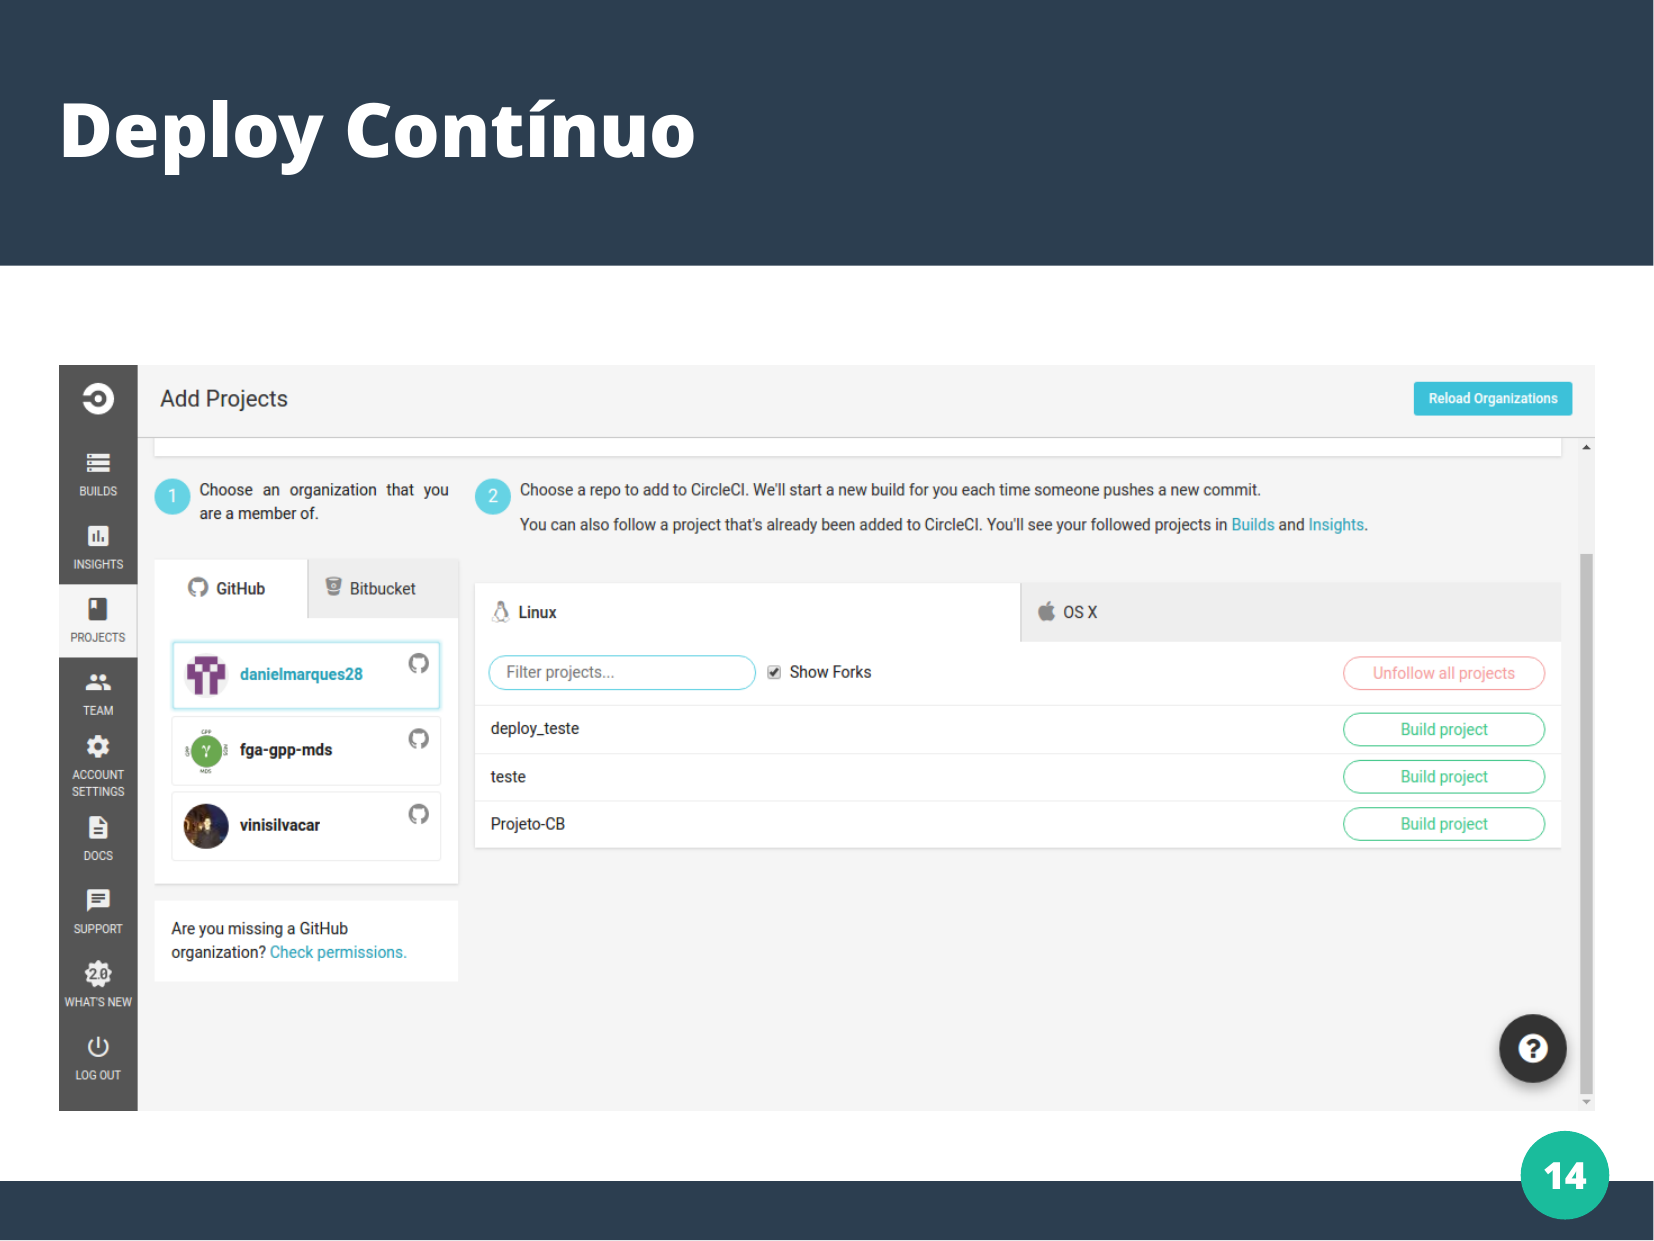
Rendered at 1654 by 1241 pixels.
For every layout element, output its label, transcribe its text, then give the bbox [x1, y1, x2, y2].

title Deploy Contínuo [59, 49, 1595, 207]
picture [59, 365, 1595, 1111]
